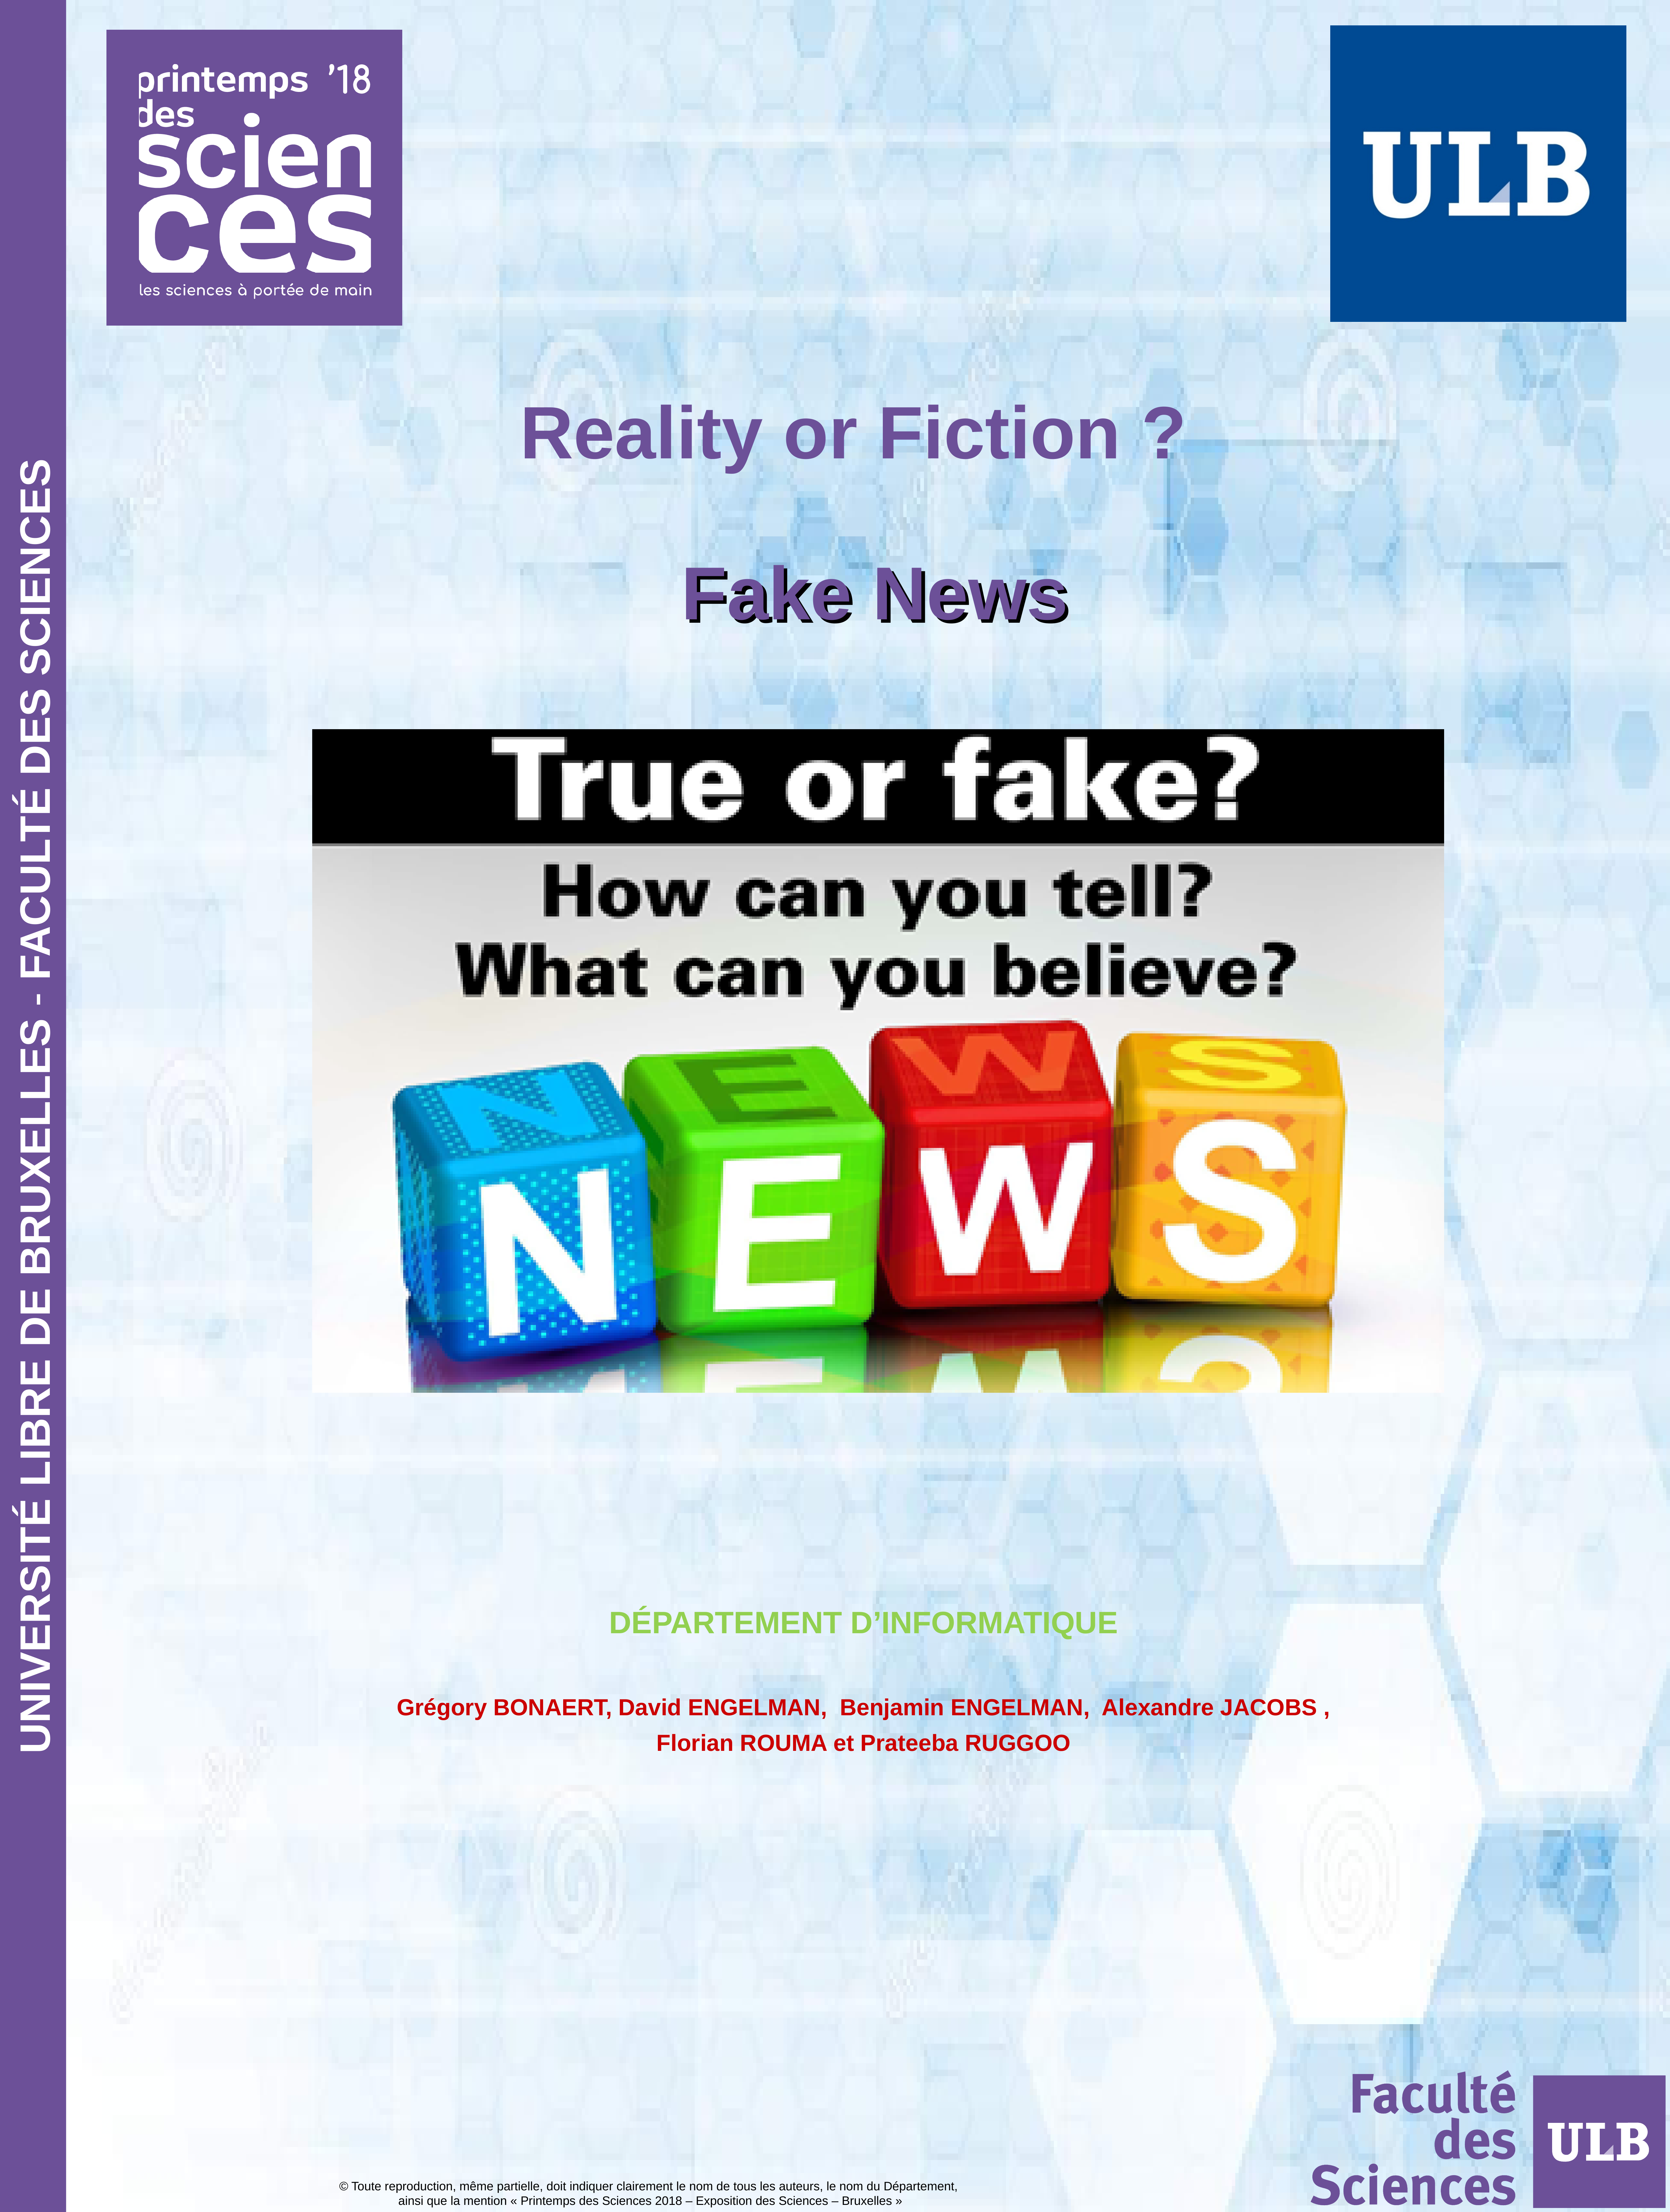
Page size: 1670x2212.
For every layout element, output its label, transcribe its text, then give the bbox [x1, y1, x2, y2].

text_box Reality or Fiction ? DÉPARTEMENT D’INFORMATIQUE Grégory BONAERT, David ENGELMAN, Benjamin ENGELMAN, Alexandre JACOBS , Florian ROUMA et Prateeba RUGGOO [103, 382, 1624, 513]
text_box Fake News [464, 513, 1301, 637]
text_box © Toute reproduction, même partielle, doit indiquer clairement le nom de tous les auteurs, le nom du Département, ainsi que la mention « Printemps des Sciences 2018 – Exposition des Sciences – Bruxelles » [93, 2176, 1208, 2212]
picture [66, 0, 1670, 2212]
text_box UNIVERSITÉ LIBRE DE BRUXELLES - FACULTÉ DES SCIENCES [0, 0, 66, 2212]
